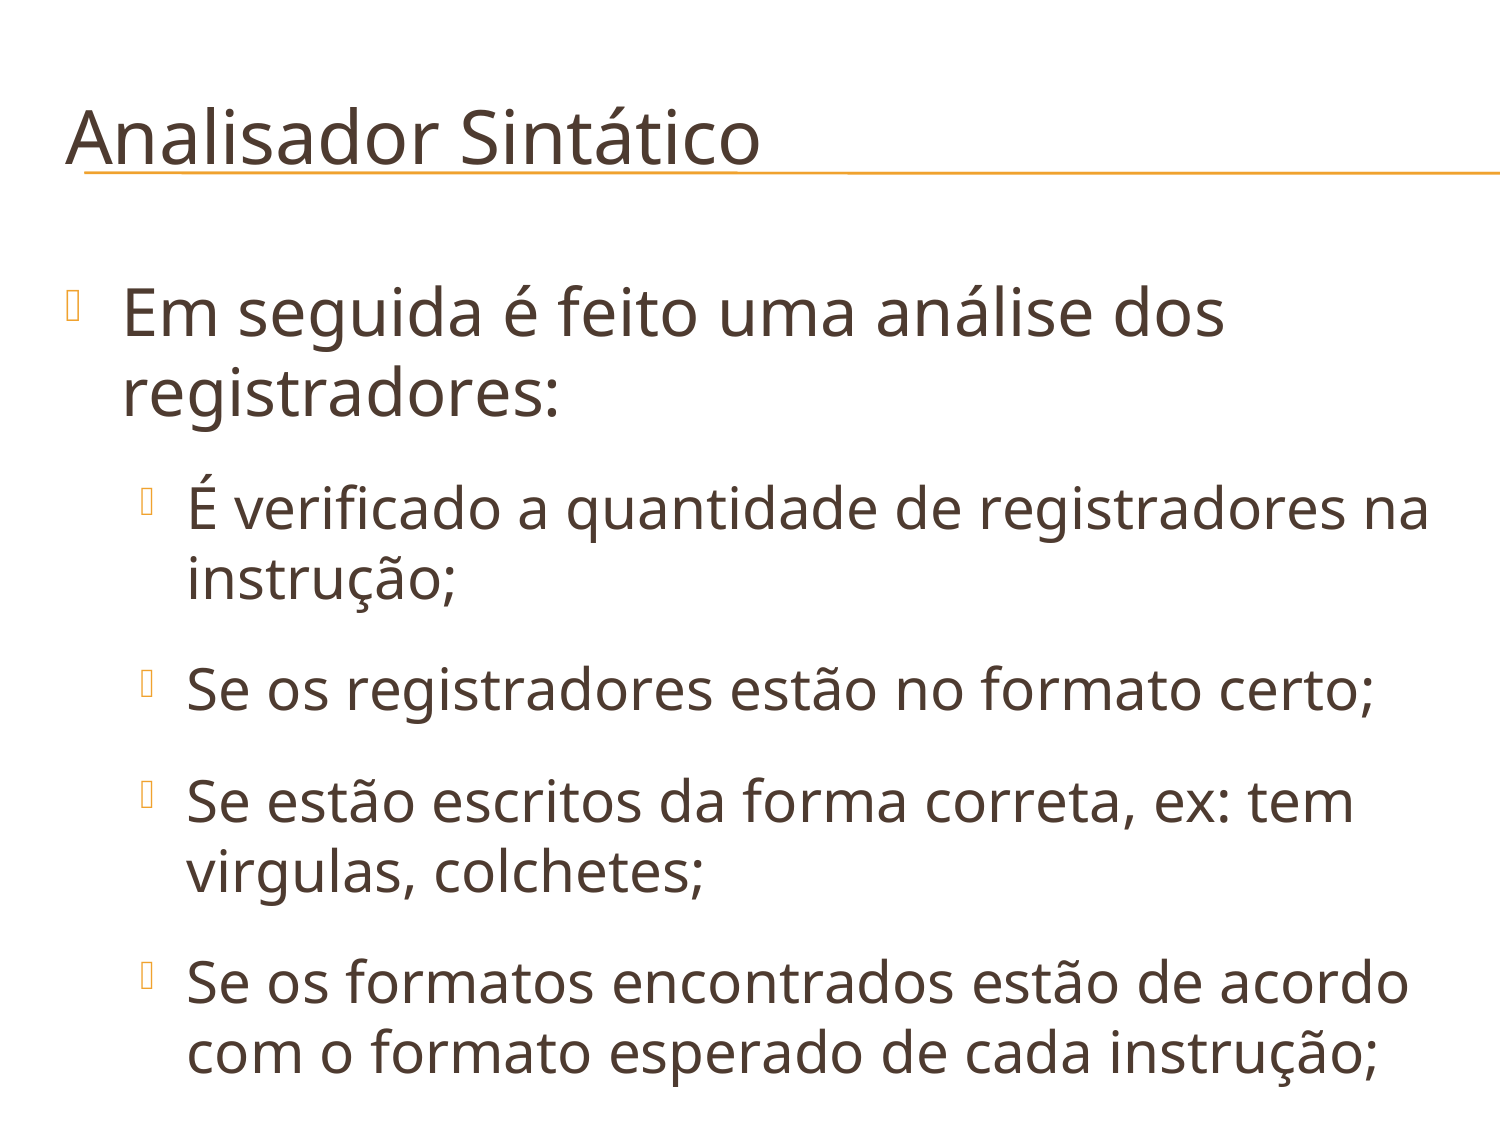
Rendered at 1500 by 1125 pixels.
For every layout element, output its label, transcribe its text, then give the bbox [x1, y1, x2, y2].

title Analisador Sintático [50, 74, 1476, 254]
text_box Em seguida é feito uma análise dos registradores: É verificado a quantidade de registradores na instrução; Se os registradores estão no formato certo; Se estão escritos da forma correta, ex: tem virgulas, colchetes; Se os formatos encontrados estão de acordo com o formato esperado de cada instrução; [50, 254, 1476, 1046]
